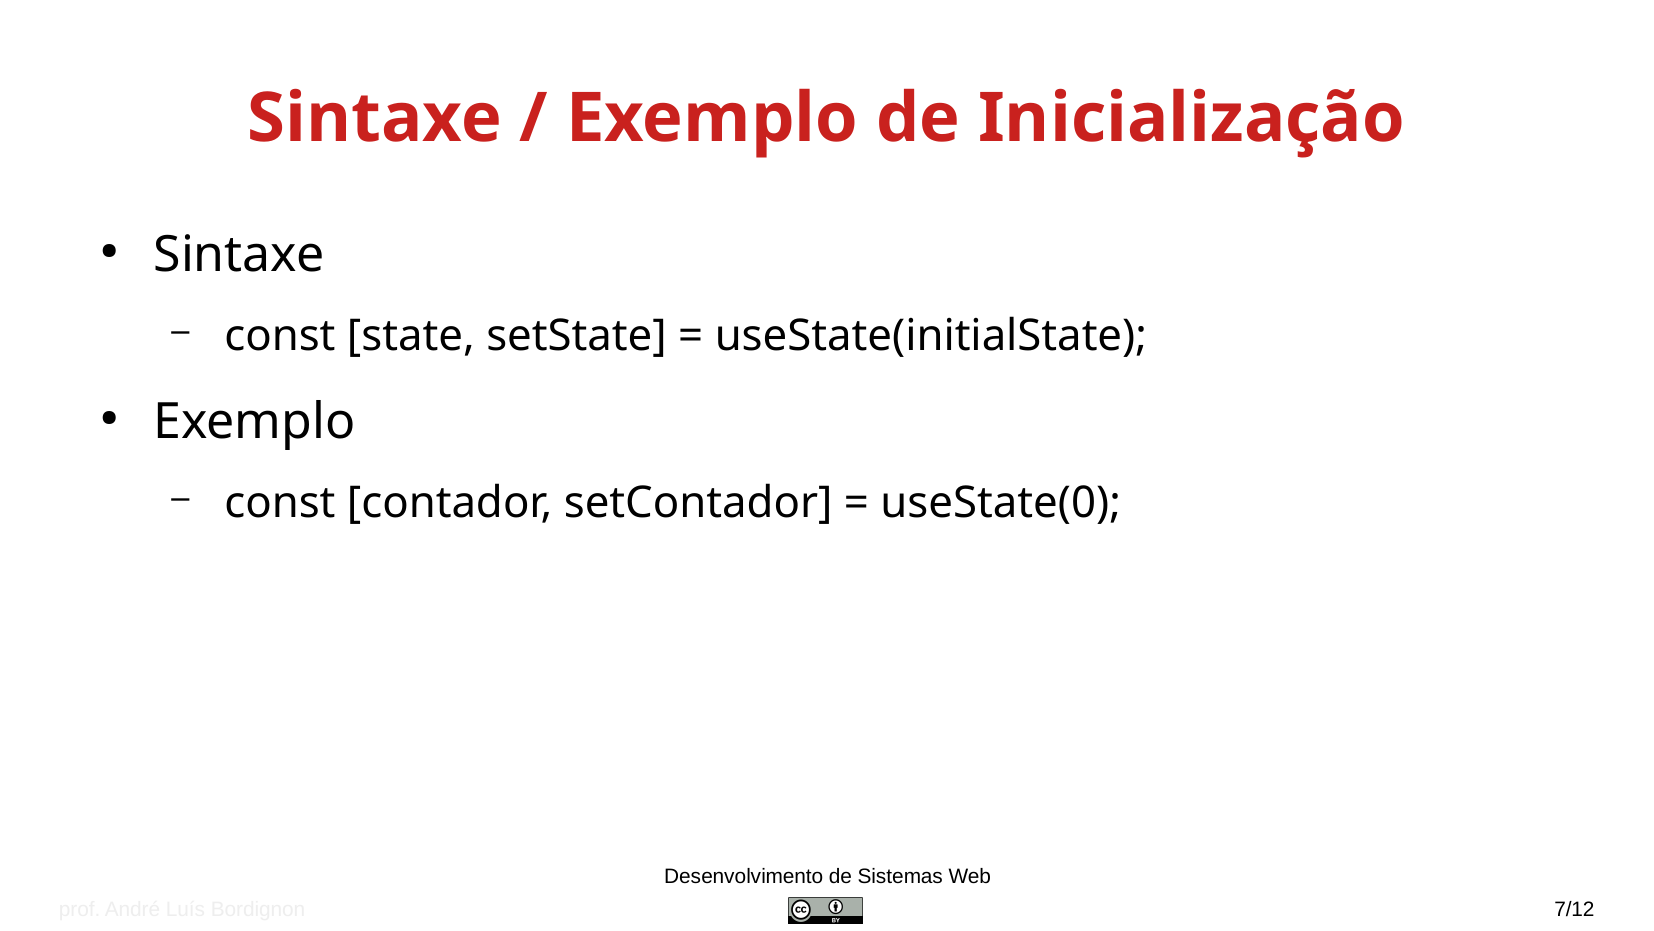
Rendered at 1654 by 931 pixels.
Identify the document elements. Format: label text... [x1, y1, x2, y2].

list Sintaxe const [state, setState] = useState(initialState); Exemplo const [contador, setContador] = useState(0); [82, 217, 1571, 827]
picture [788, 897, 863, 924]
title Sintaxe / Exemplo de Inicialização [82, 37, 1571, 193]
